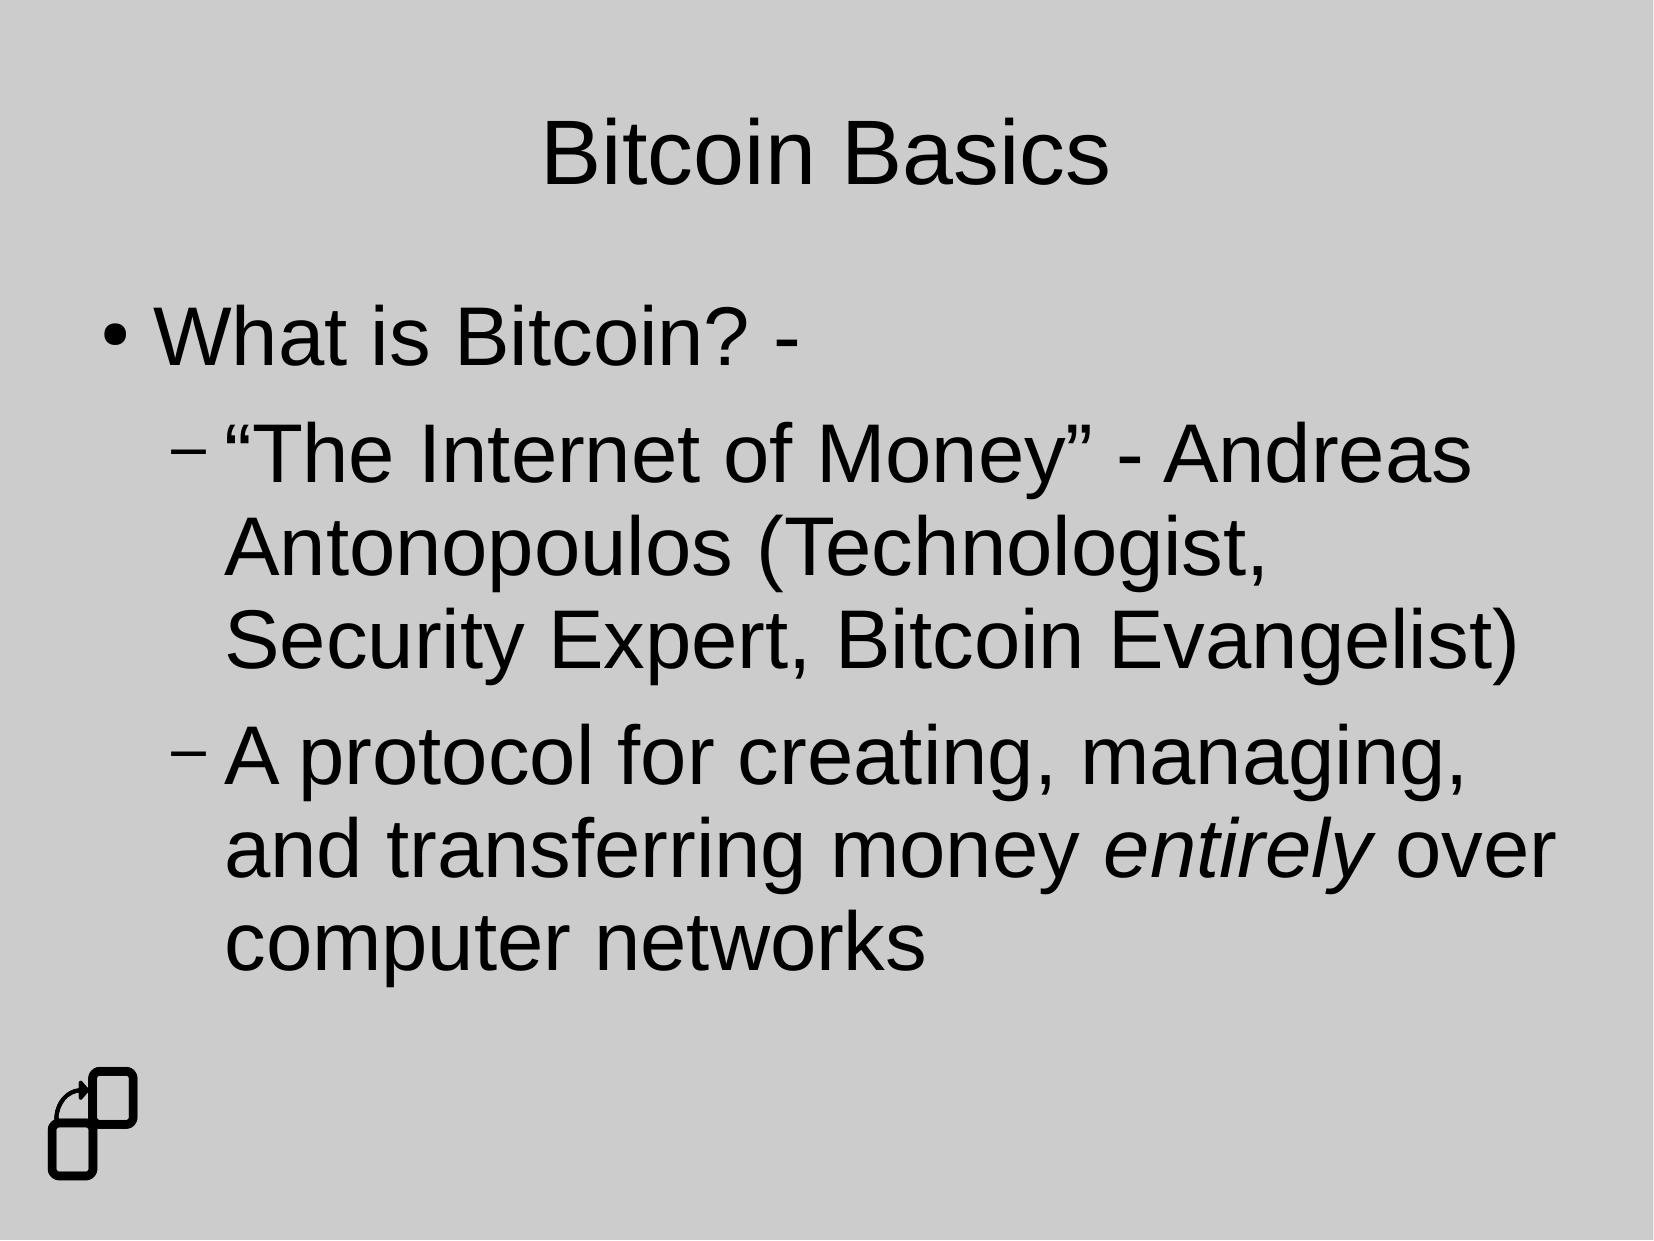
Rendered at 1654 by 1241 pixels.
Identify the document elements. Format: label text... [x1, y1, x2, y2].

picture [30, 1062, 153, 1186]
list What is Bitcoin? - “The Internet of Money” - Andreas Antonopoulos (Technologist, Security Expert, Bitcoin Evangelist) A protocol for creating, managing, and transferring money entirely over computer networks [82, 290, 1571, 1010]
title Bitcoin Basics [82, 49, 1571, 257]
